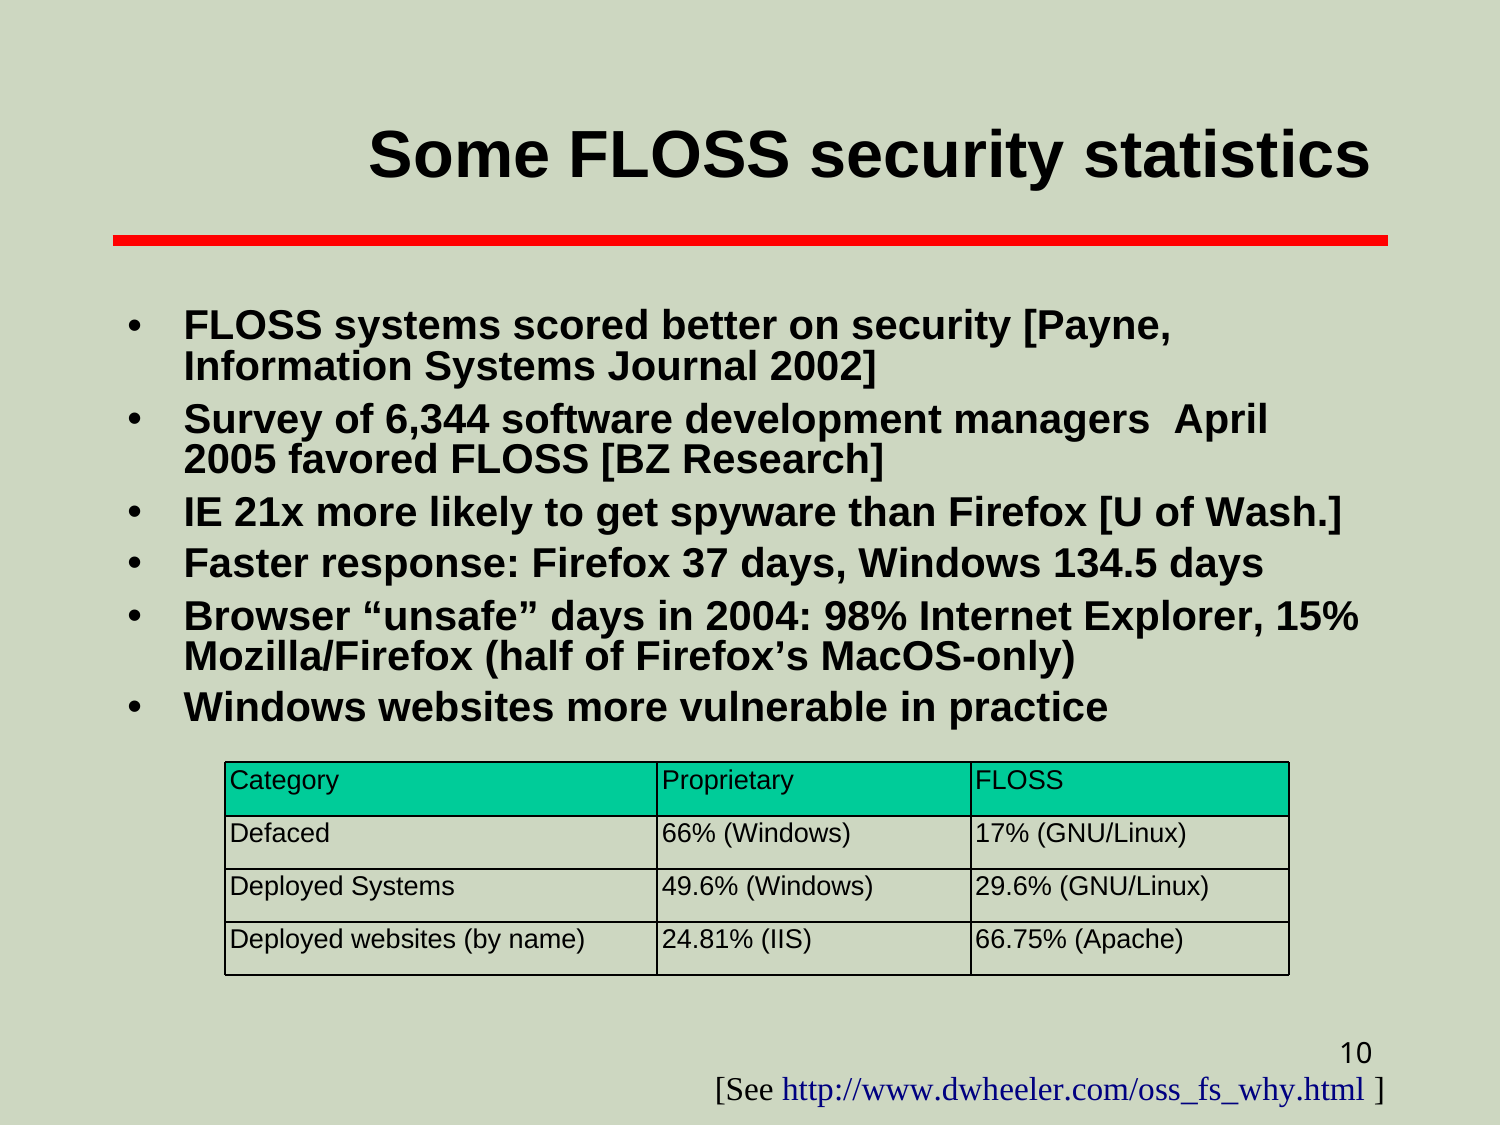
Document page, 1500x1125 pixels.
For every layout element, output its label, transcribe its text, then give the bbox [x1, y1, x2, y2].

text_box 17% (GNU/Linux) [972, 817, 1288, 868]
text_box 24.81% (IIS) [658, 923, 970, 974]
text_box 29.6% (GNU/Linux) [972, 870, 1288, 921]
text_box Deployed websites (by name) [226, 923, 656, 974]
text_box Defaced [226, 817, 656, 868]
text_box [See http://www.dwheeler.com/oss_fs_why.html ] [599, 1070, 1500, 1108]
text_box 66% (Windows) [658, 817, 970, 868]
list FLOSS systems scored better on security [Payne, Information Systems Journal 2002] Survey of 6,344 software development managers April 2005 favored FLOSS [BZ Research] IE 21x more likely to get spyware than Firefox [U of Wash.] Faster response: Firefox 37 days, Windows 134.5 days Browser “unsafe” days in 2004: 98% Internet Explorer, 15% Mozilla/Firefox (half of Firefox’s MacOS-only) Windows websites more vulnerable in practice [112, 299, 1388, 894]
text_box 66.75% (Apache) [972, 923, 1288, 974]
text_box Proprietary [658, 763, 970, 815]
text_box FLOSS [972, 763, 1288, 815]
text_box 49.6% (Windows) [658, 870, 970, 921]
text_box Category [226, 763, 656, 815]
title Some FLOSS security statistics [337, 85, 1388, 224]
text_box Deployed Systems [226, 870, 656, 921]
